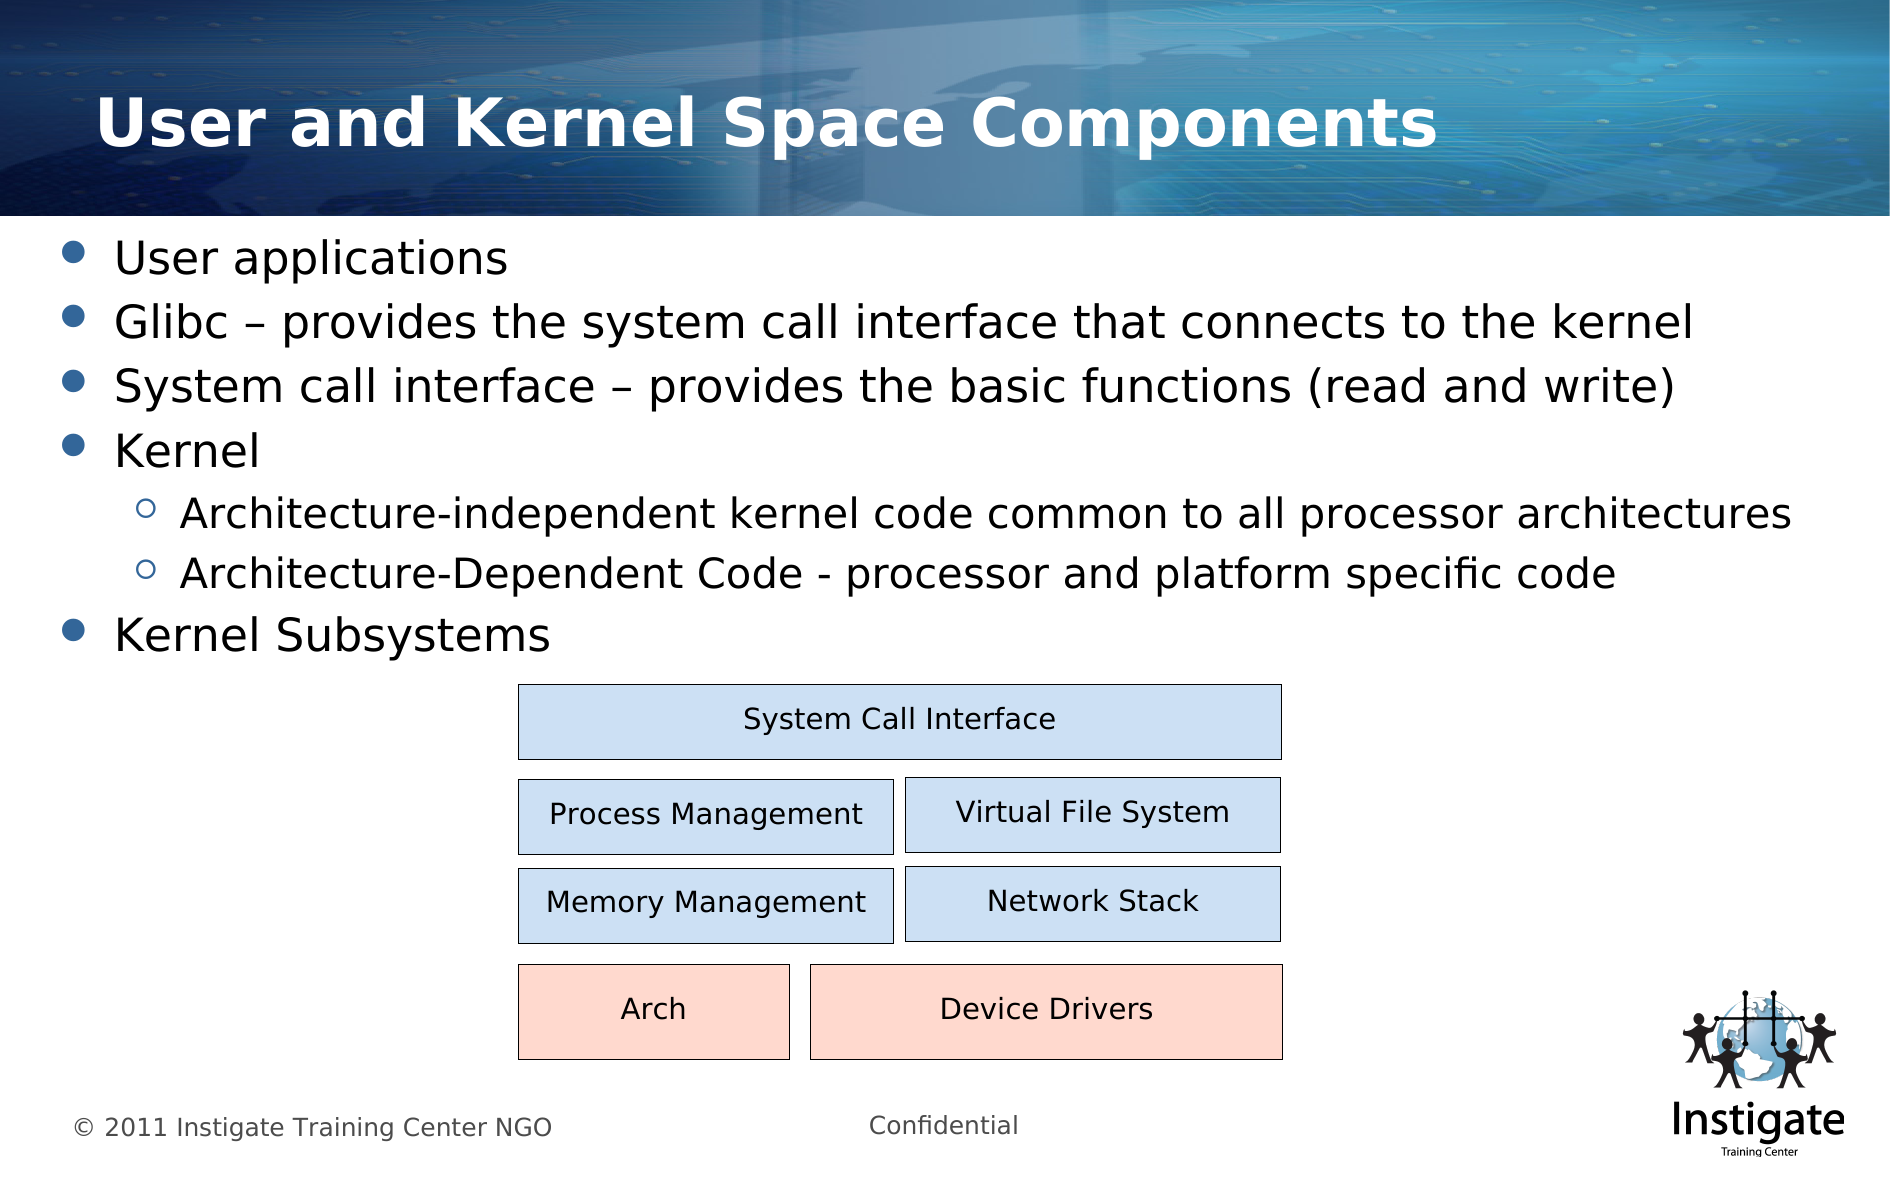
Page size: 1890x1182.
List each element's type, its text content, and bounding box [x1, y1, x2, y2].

title User and Kernel Space Components [94, 54, 1793, 210]
text_box Device Drivers [810, 964, 1283, 1060]
list User applications Glibc – provides the system call interface that connects to the kernel System call interface – provides the basic functions (read and write) Kernel Architecture-independent kernel code common to all processor architectures Architecture-Dependent Code - processor and platform specific code Kernel Subsystems [59, 236, 1831, 1001]
picture [1674, 990, 1844, 1157]
picture [0, 0, 1890, 216]
text_box Virtual File System [905, 777, 1281, 853]
text_box Network Stack [905, 866, 1281, 942]
text_box Memory Management [518, 868, 894, 944]
text_box Process Management [518, 779, 894, 855]
text_box Arch [518, 964, 790, 1060]
text_box System Call Interface [518, 684, 1282, 760]
